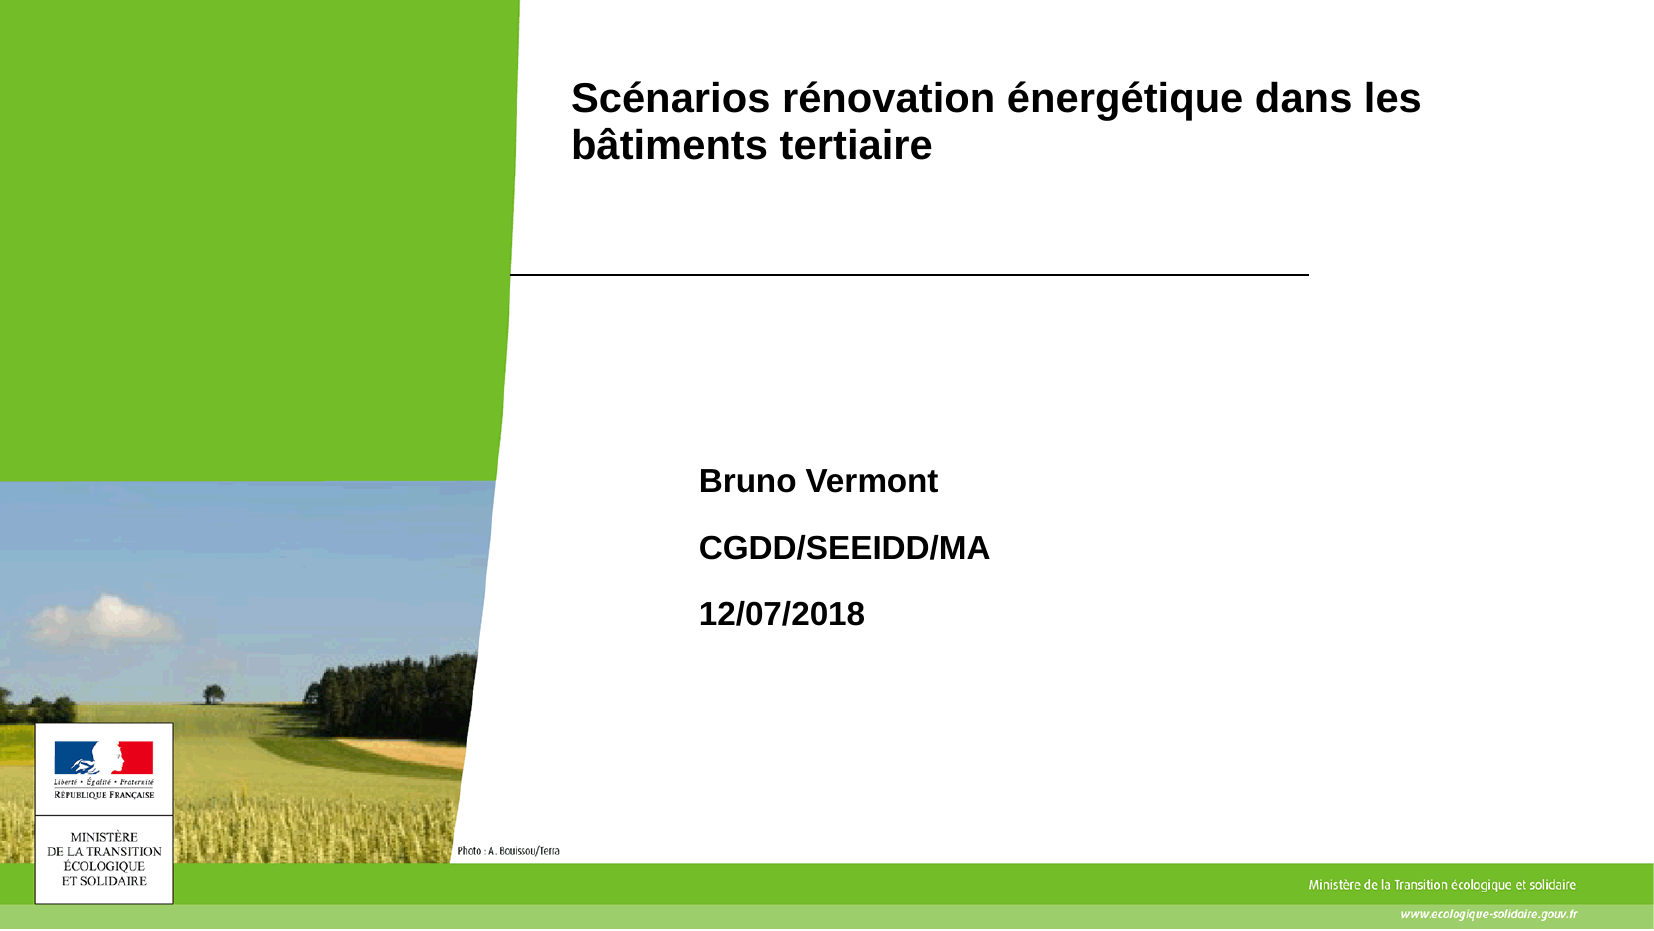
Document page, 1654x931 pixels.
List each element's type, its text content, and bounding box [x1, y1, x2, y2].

picture [0, 0, 1654, 929]
title Scénarios rénovation énergétique dans les bâtiments tertiaire [571, 49, 1577, 194]
subtitle Bruno Vermont CGDD/SEEIDD/MA 12/07/2018 [699, 427, 1487, 669]
